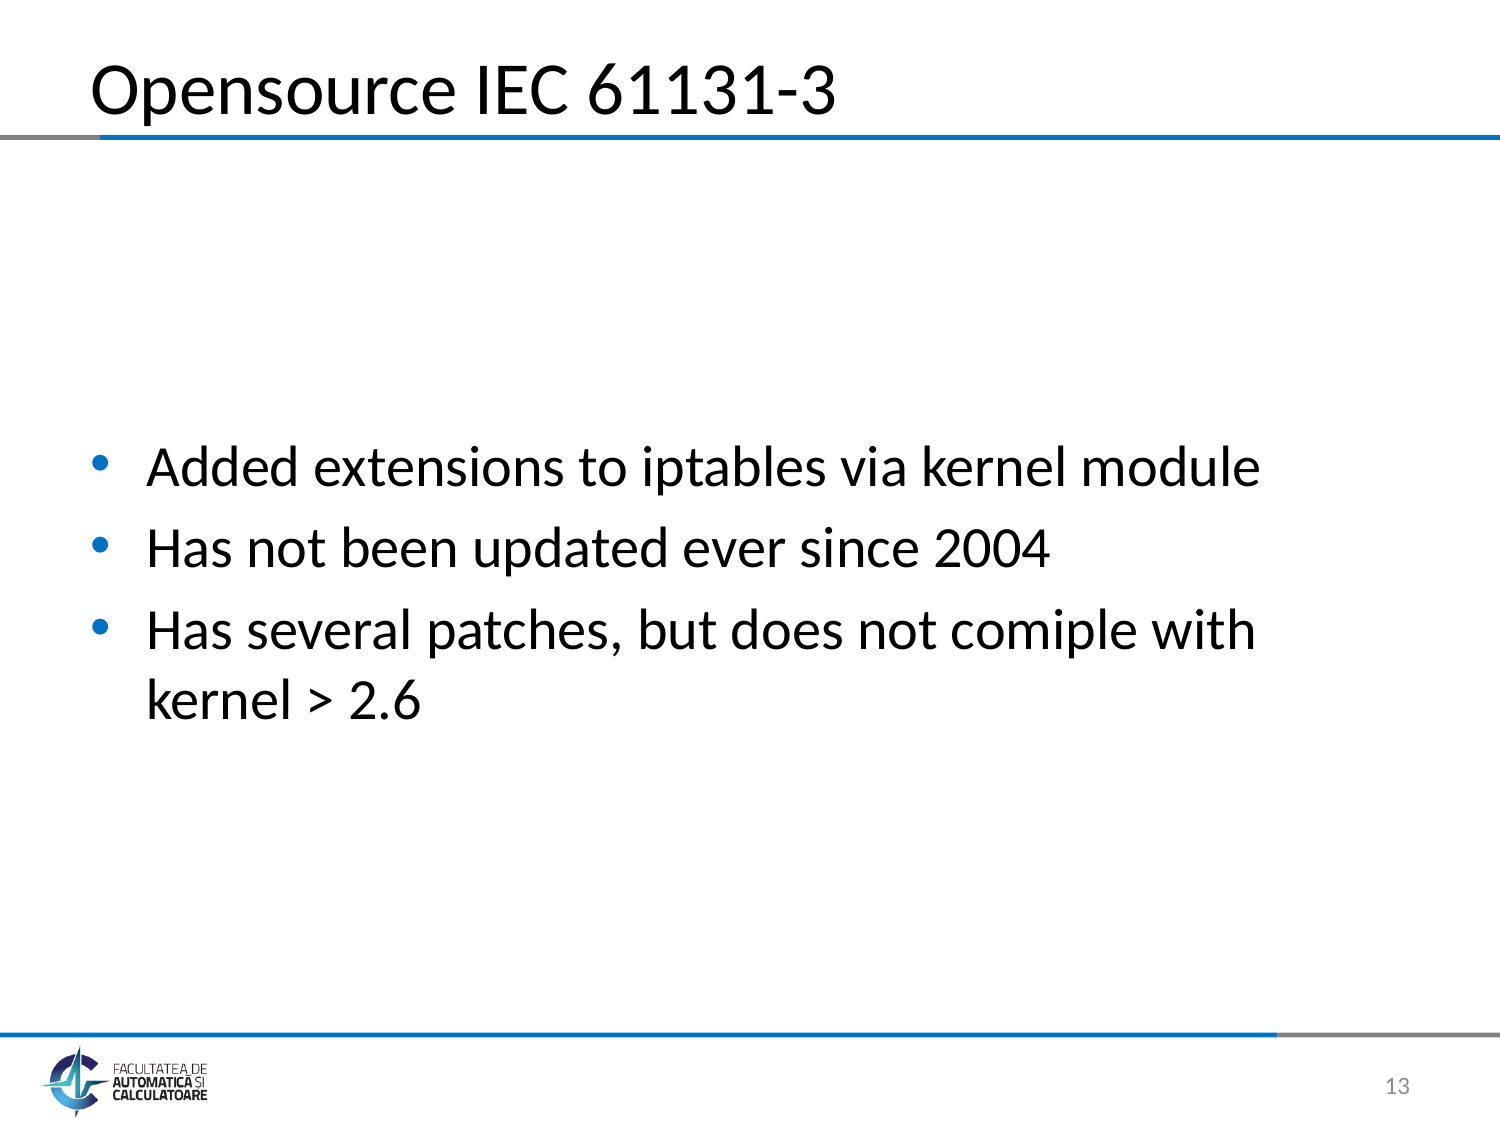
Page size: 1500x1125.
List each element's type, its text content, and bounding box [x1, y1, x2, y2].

title Opensource IEC 61131-3 [75, 30, 1425, 138]
list Added extensions to iptables via kernel module Has not been updated ever since 2004 Has several patches, but does not comiple with kernel > 2.6 [75, 184, 1425, 975]
picture [41, 1045, 207, 1118]
